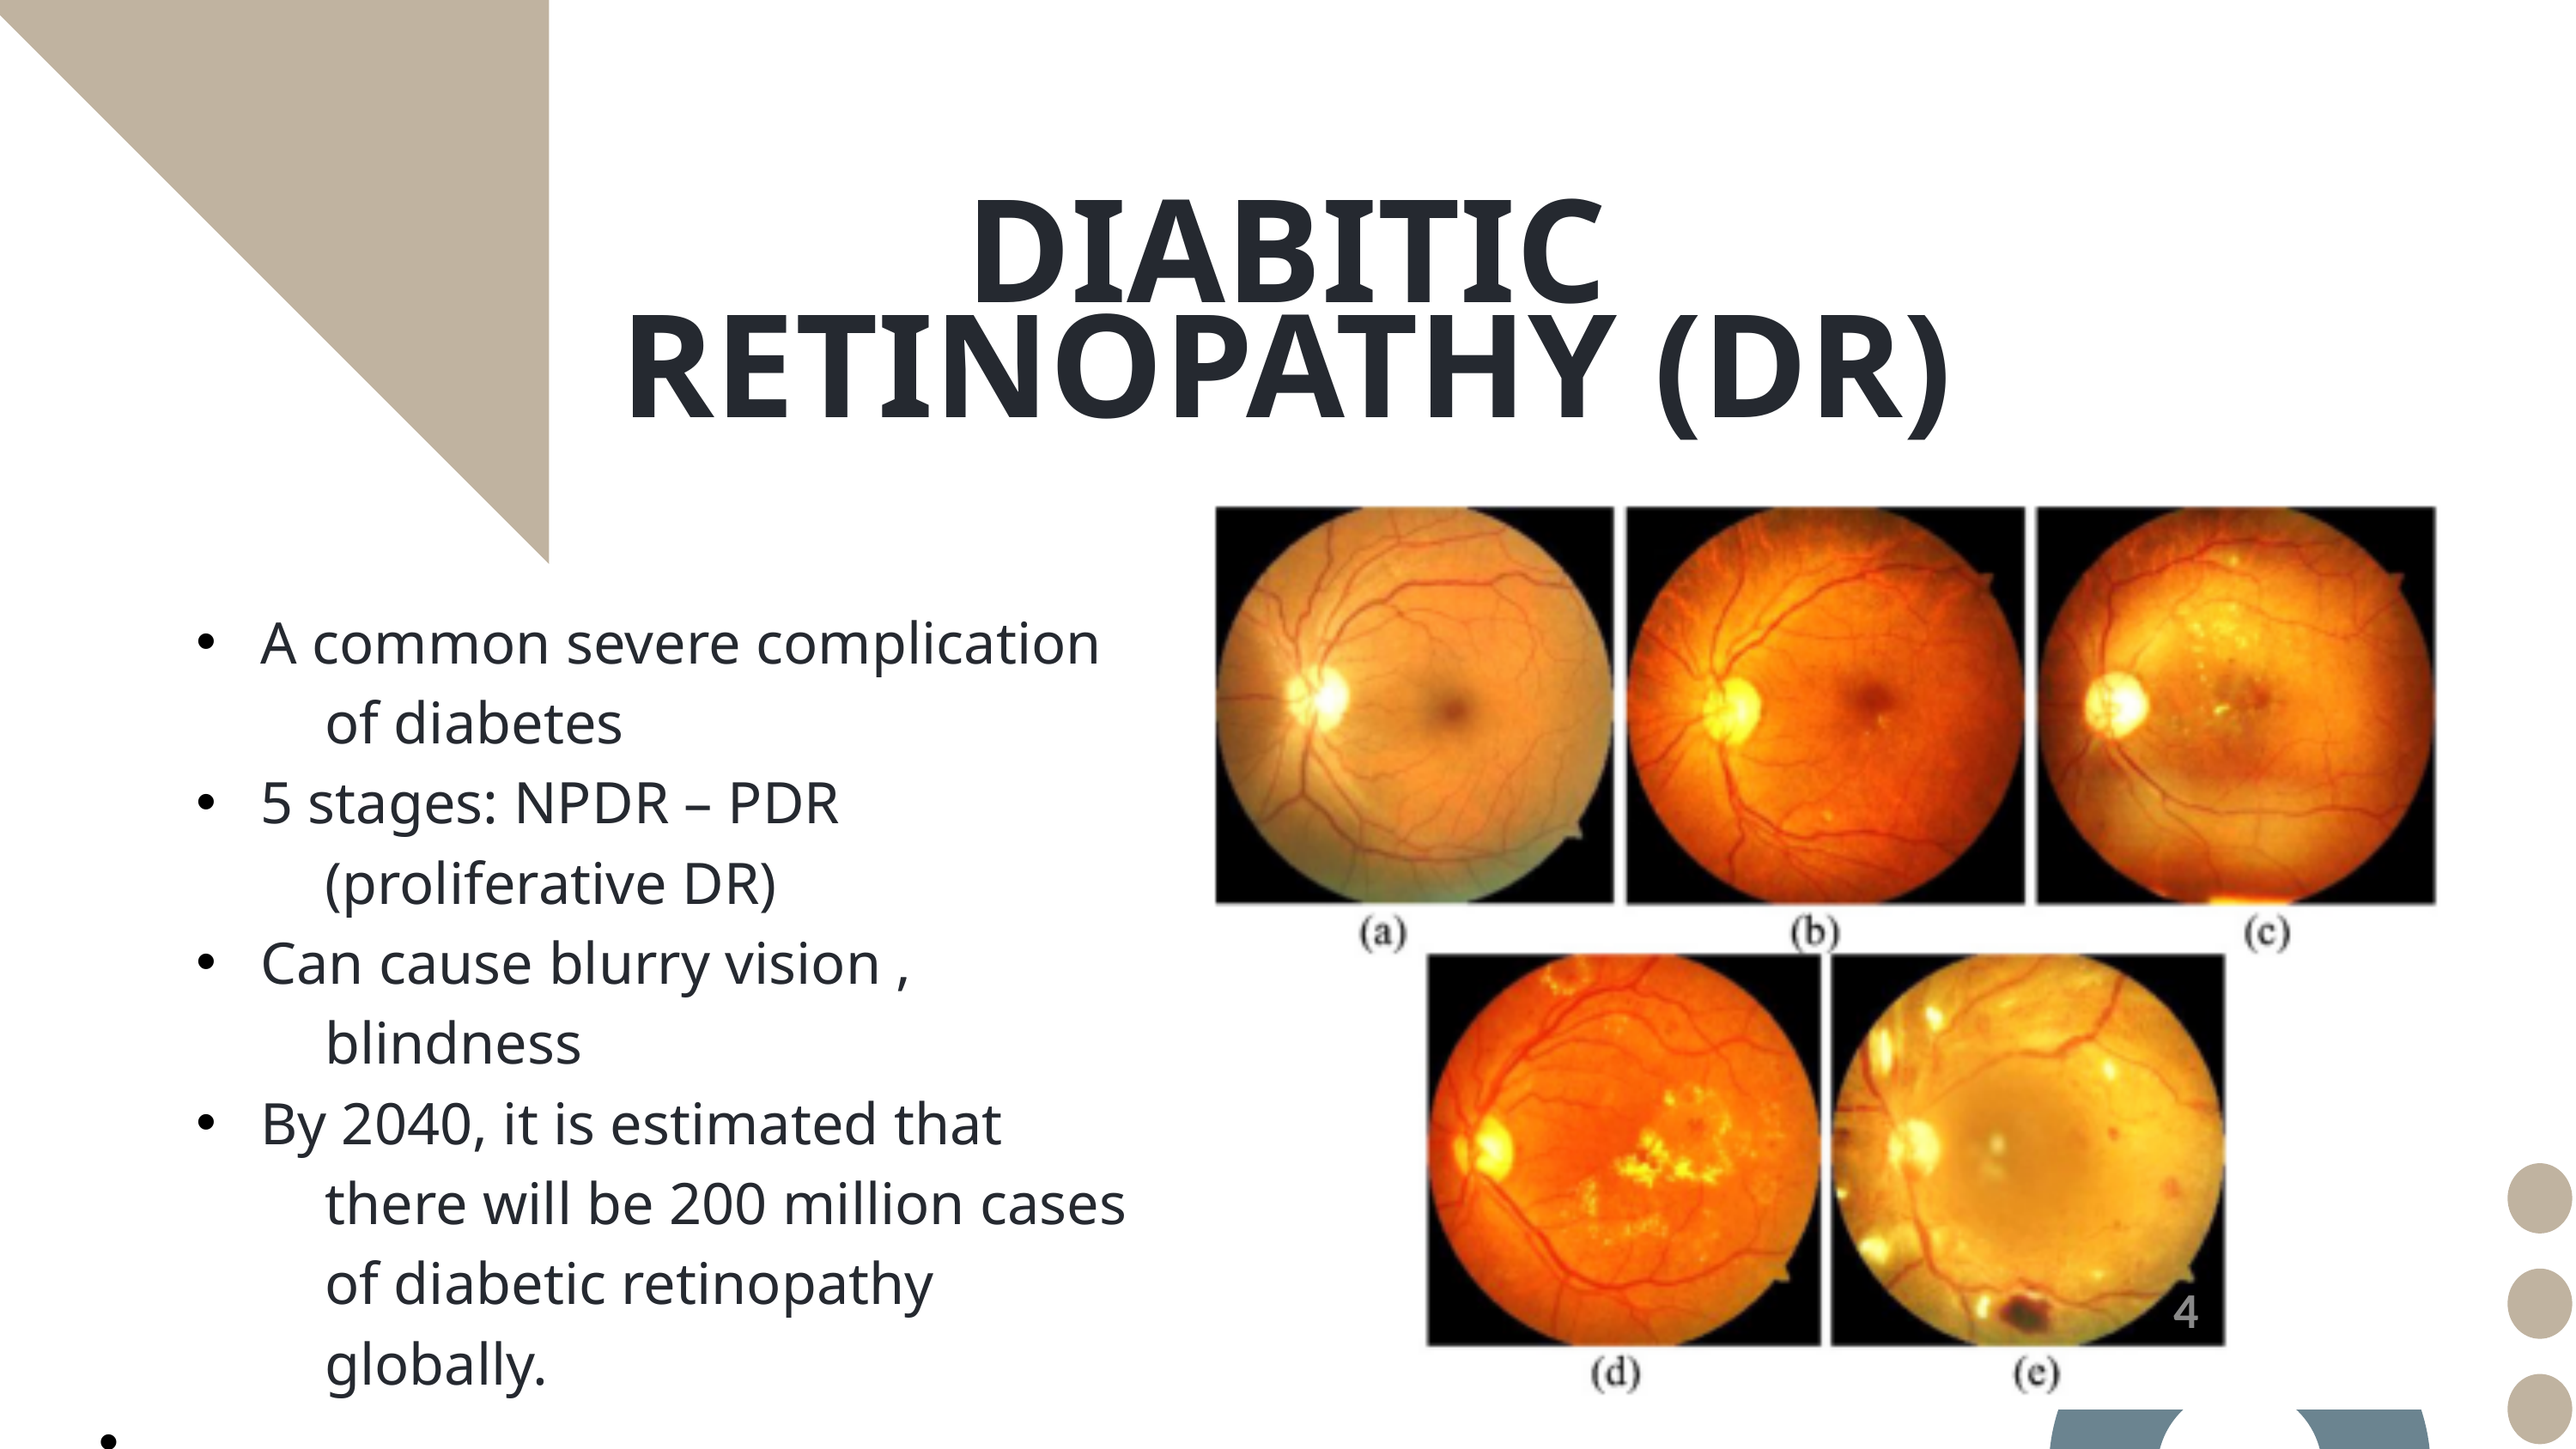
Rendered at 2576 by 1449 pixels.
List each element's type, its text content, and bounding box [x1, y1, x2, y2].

picture [1194, 493, 2470, 1410]
text_box [2048, 1410, 2432, 1449]
text_box [2503, 1158, 2576, 1449]
slide_number 4 [2160, 1271, 2461, 1324]
text_box [0, 0, 550, 565]
text_box A common severe complication of diabetes 5 stages: NPDR – PDR (proliferative DR) Can cause blurry vision , blindness By 2040, it is estimated that there will be 200 million cases of diabetic retinopathy globally. [0, 595, 1159, 1319]
text_box DIABITIC RETINOPATHY (DR) [550, 216, 2022, 450]
